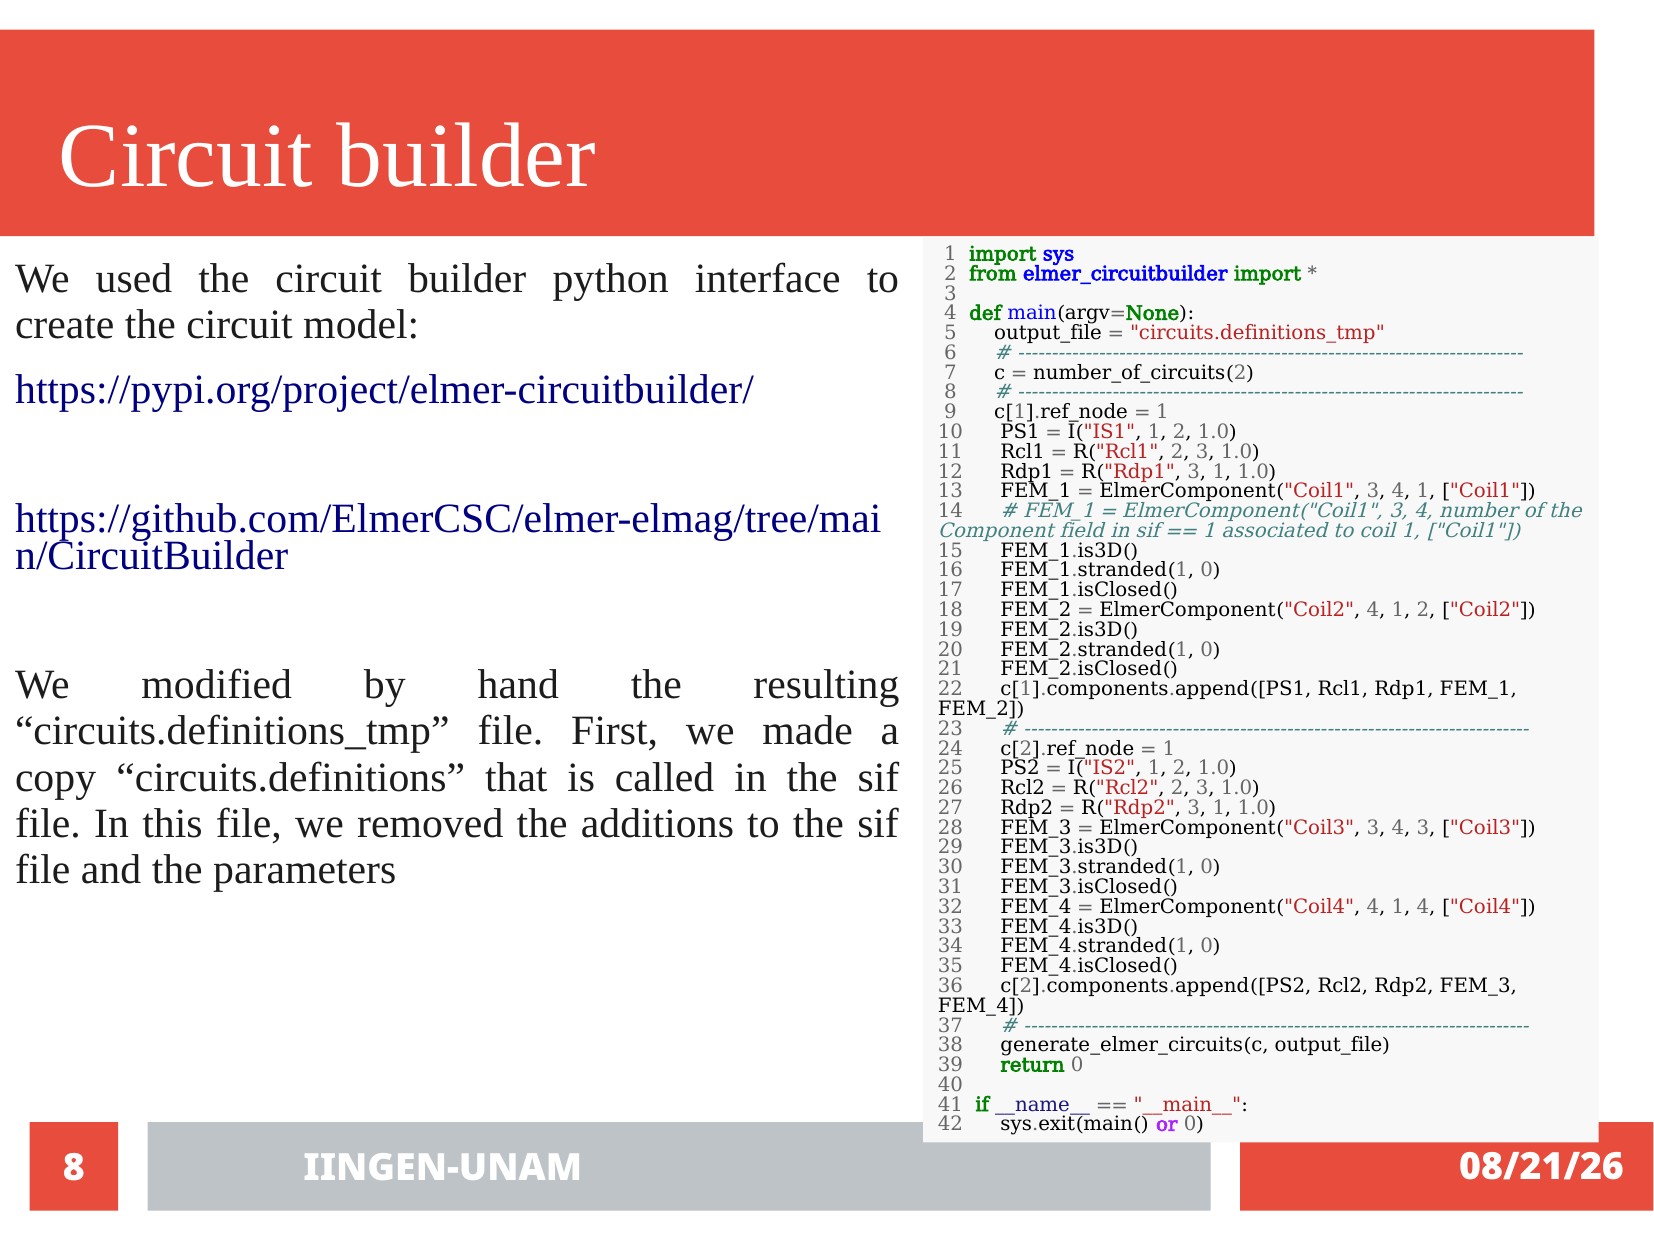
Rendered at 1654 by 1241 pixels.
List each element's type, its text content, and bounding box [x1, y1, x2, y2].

text_box 1 import sys 2 from elmer_circuitbuilder import * 3 4 def main(argv=None): 5 output_file = "circuits.definitions_tmp" 6 # --------------------------------------------------------------------------- 7 c = number_of_circuits(2) 8 # --------------------------------------------------------------------------- 9 c[1].ref_node = 1 10 PS1 = I("IS1", 1, 2, 1.0) 11 Rcl1 = R("Rcl1", 2, 3, 1.0) 12 Rdp1 = R("Rdp1", 3, 1, 1.0) 13 FEM_1 = ElmerComponent("Coil1", 3, 4, 1, ["Coil1"]) 14 # FEM_1 = ElmerComponent("Coil1", 3, 4, number of the Component field in sif == 1 associated to coil 1, ["Coil1"]) 15 FEM_1.is3D() 16 FEM_1.stranded(1, 0) 17 FEM_1.isClosed() 18 FEM_2 = ElmerComponent("Coil2", 4, 1, 2, ["Coil2"]) 19 FEM_2.is3D() 20 FEM_2.stranded(1, 0) 21 FEM_2.isClosed() 22 c[1].components.append([PS1, Rcl1, Rdp1, FEM_1, FEM_2]) 23 # --------------------------------------------------------------------------- 24 c[2].ref_node = 1 25 PS2 = I("IS2", 1, 2, 1.0) 26 Rcl2 = R("Rcl2", 2, 3, 1.0) 27 Rdp2 = R("Rdp2", 3, 1, 1.0) 28 FEM_3 = ElmerComponent("Coil3", 3, 4, 3, ["Coil3"]) 29 FEM_3.is3D() 30 FEM_3.stranded(1, 0) 31 FEM_3.isClosed() 32 FEM_4 = ElmerComponent("Coil4", 4, 1, 4, ["Coil4"]) 33 FEM_4.is3D() 34 FEM_4.stranded(1, 0) 35 FEM_4.isClosed() 36 c[2].components.append([PS2, Rcl2, Rdp2, FEM_3, FEM_4]) 37 # --------------------------------------------------------------------------- 38 generate_elmer_circuits(c, output_file) 39 return 0 40 41 if __name__ == "__main__": 42 sys.exit(main() or 0) [923, 237, 1599, 1103]
list We used the circuit builder python interface to create the circuit model: https://pypi.org/project/elmer-circuitbuilder/ https://github.com/ElmerCSC/elmer-elmag/tree/main/CircuitBuilder We modified by hand the resulting “circuits.definitions_tmp” file. First, we made a copy “circuits.definitions” that is called in the sif file. In this file, we removed the additions to the sif file and the parameters [15, 255, 901, 991]
title Circuit builder [59, 59, 1595, 207]
